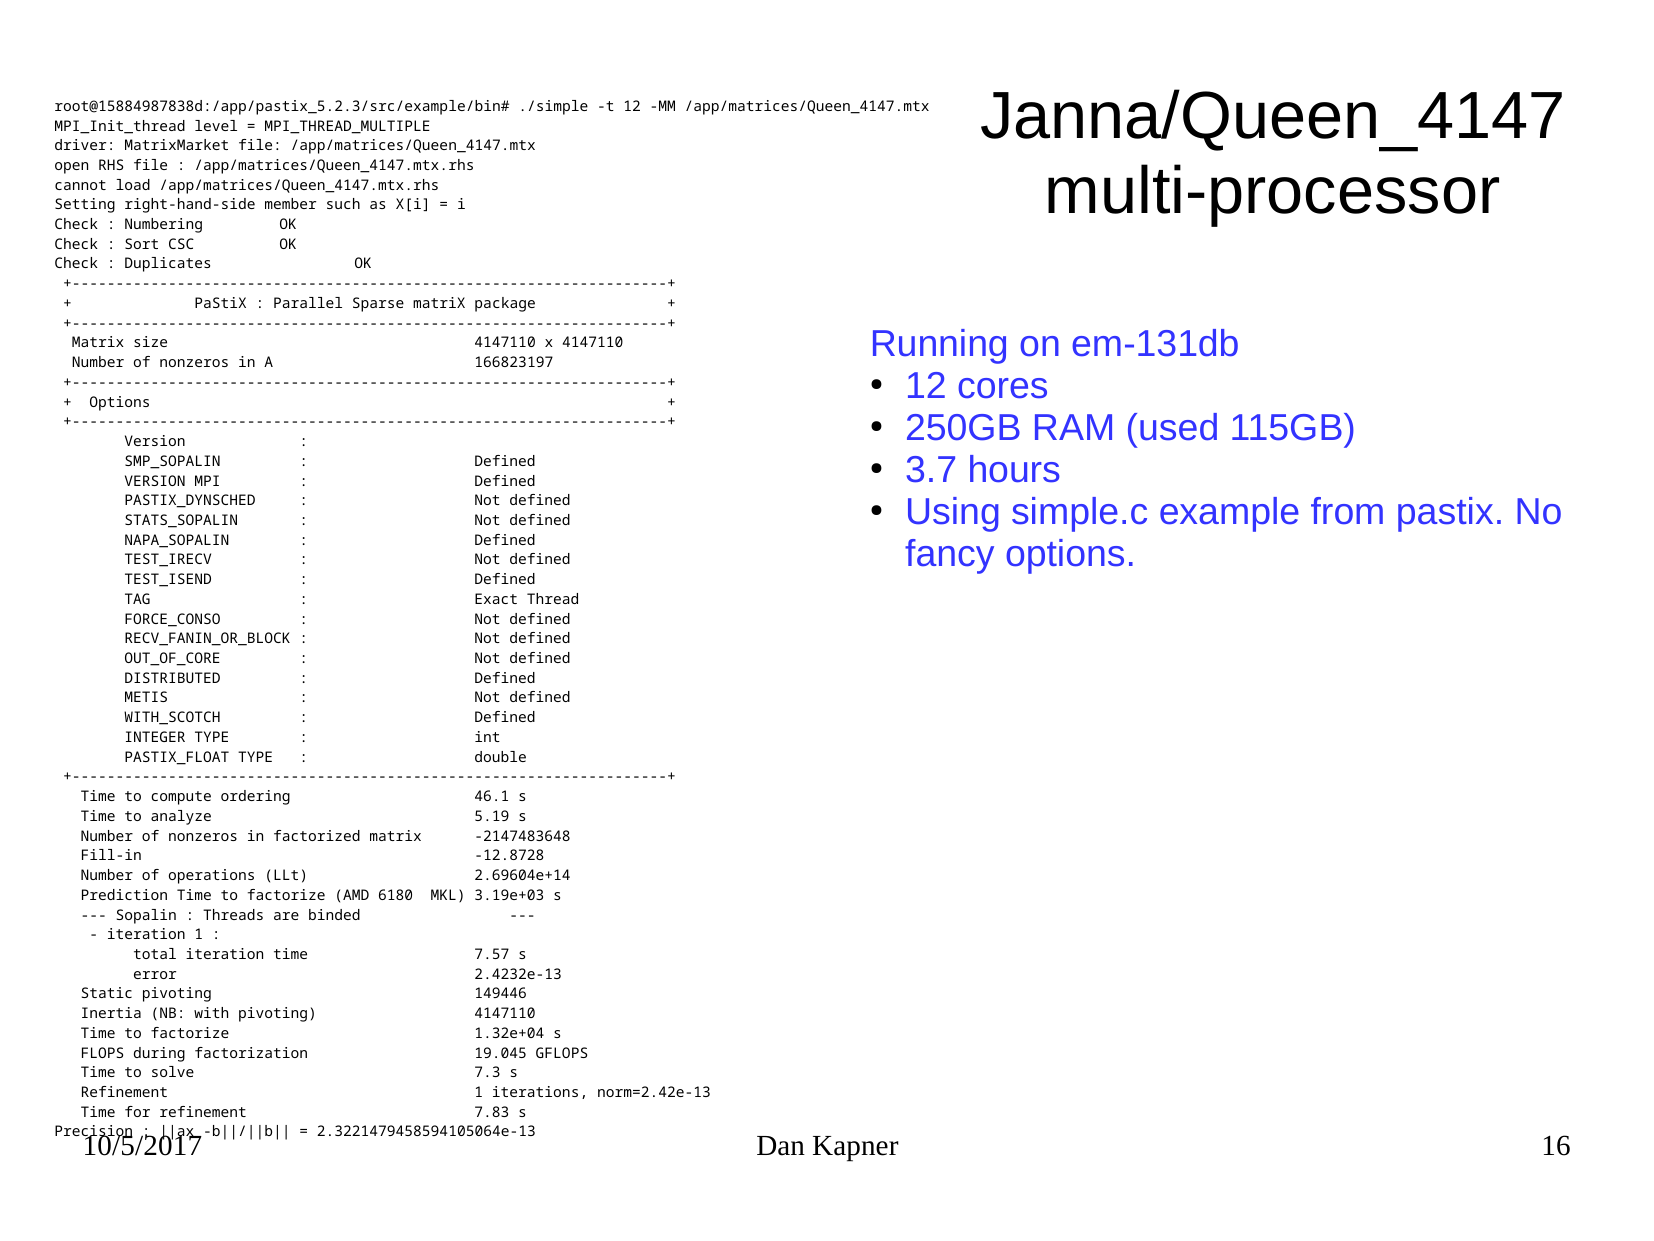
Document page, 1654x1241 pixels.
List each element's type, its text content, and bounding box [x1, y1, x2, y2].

text_box Running on em-131db 12 cores 250GB RAM (used 115GB) 3.7 hours Using simple.c example from pastix. No fancy options. [855, 315, 1591, 582]
title Janna/Queen_4147 multi-processor [975, 49, 1571, 257]
text_box root@15884987838d:/app/pastix_5.2.3/src/example/bin# ./simple -t 12 -MM /app/matrices/Queen_4147.mtx MPI_Init_thread level = MPI_THREAD_MULTIPLE driver: MatrixMarket file: /app/matrices/Queen_4147.mtx open RHS file : /app/matrices/Queen_4147.mtx.rhs cannot load /app/matrices/Queen_4147.mtx.rhs Setting right-hand-side member such as X[i] = i Check : Numbering OK Check : Sort CSC OK Check : Duplicates OK +--------------------------------------------------------------------+ + PaStiX : Parallel Sparse matriX package + +--------------------------------------------------------------------+ Matrix size 4147110 x 4147110 Number of nonzeros in A 166823197 +--------------------------------------------------------------------+ + Options + +--------------------------------------------------------------------+ Version : SMP_SOPALIN : Defined VERSION MPI : Defined PASTIX_DYNSCHED : Not defined STATS_SOPALIN : Not defined NAPA_SOPALIN : Defined TEST_IRECV : Not defined TEST_ISEND : Defined TAG : Exact Thread FORCE_CONSO : Not defined RECV_FANIN_OR_BLOCK : Not defined OUT_OF_CORE : Not defined DISTRIBUTED : Defined METIS : Not defined WITH_SCOTCH : Defined INTEGER TYPE : int PASTIX_FLOAT TYPE : double +--------------------------------------------------------------------+ Time to compute ordering 46.1 s Time to analyze 5.19 s Number of nonzeros in factorized matrix -2147483648 Fill-in -12.8728 Number of operations (LLt) 2.69604e+14 Prediction Time to factorize (AMD 6180 MKL) 3.19e+03 s --- Sopalin : Threads are binded --- - iteration 1 : total iteration time 7.57 s error 2.4232e-13 Static pivoting 149446 Inertia (NB: with pivoting) 4147110 Time to factorize 1.32e+04 s FLOPS during factorization 19.045 GFLOPS Time to solve 7.3 s Refinement 1 iterations, norm=2.42e-13 Time for refinement 7.83 s Precision : ||ax -b||/||b|| = 2.3221479458594105064e-13 [39, 88, 1321, 1241]
